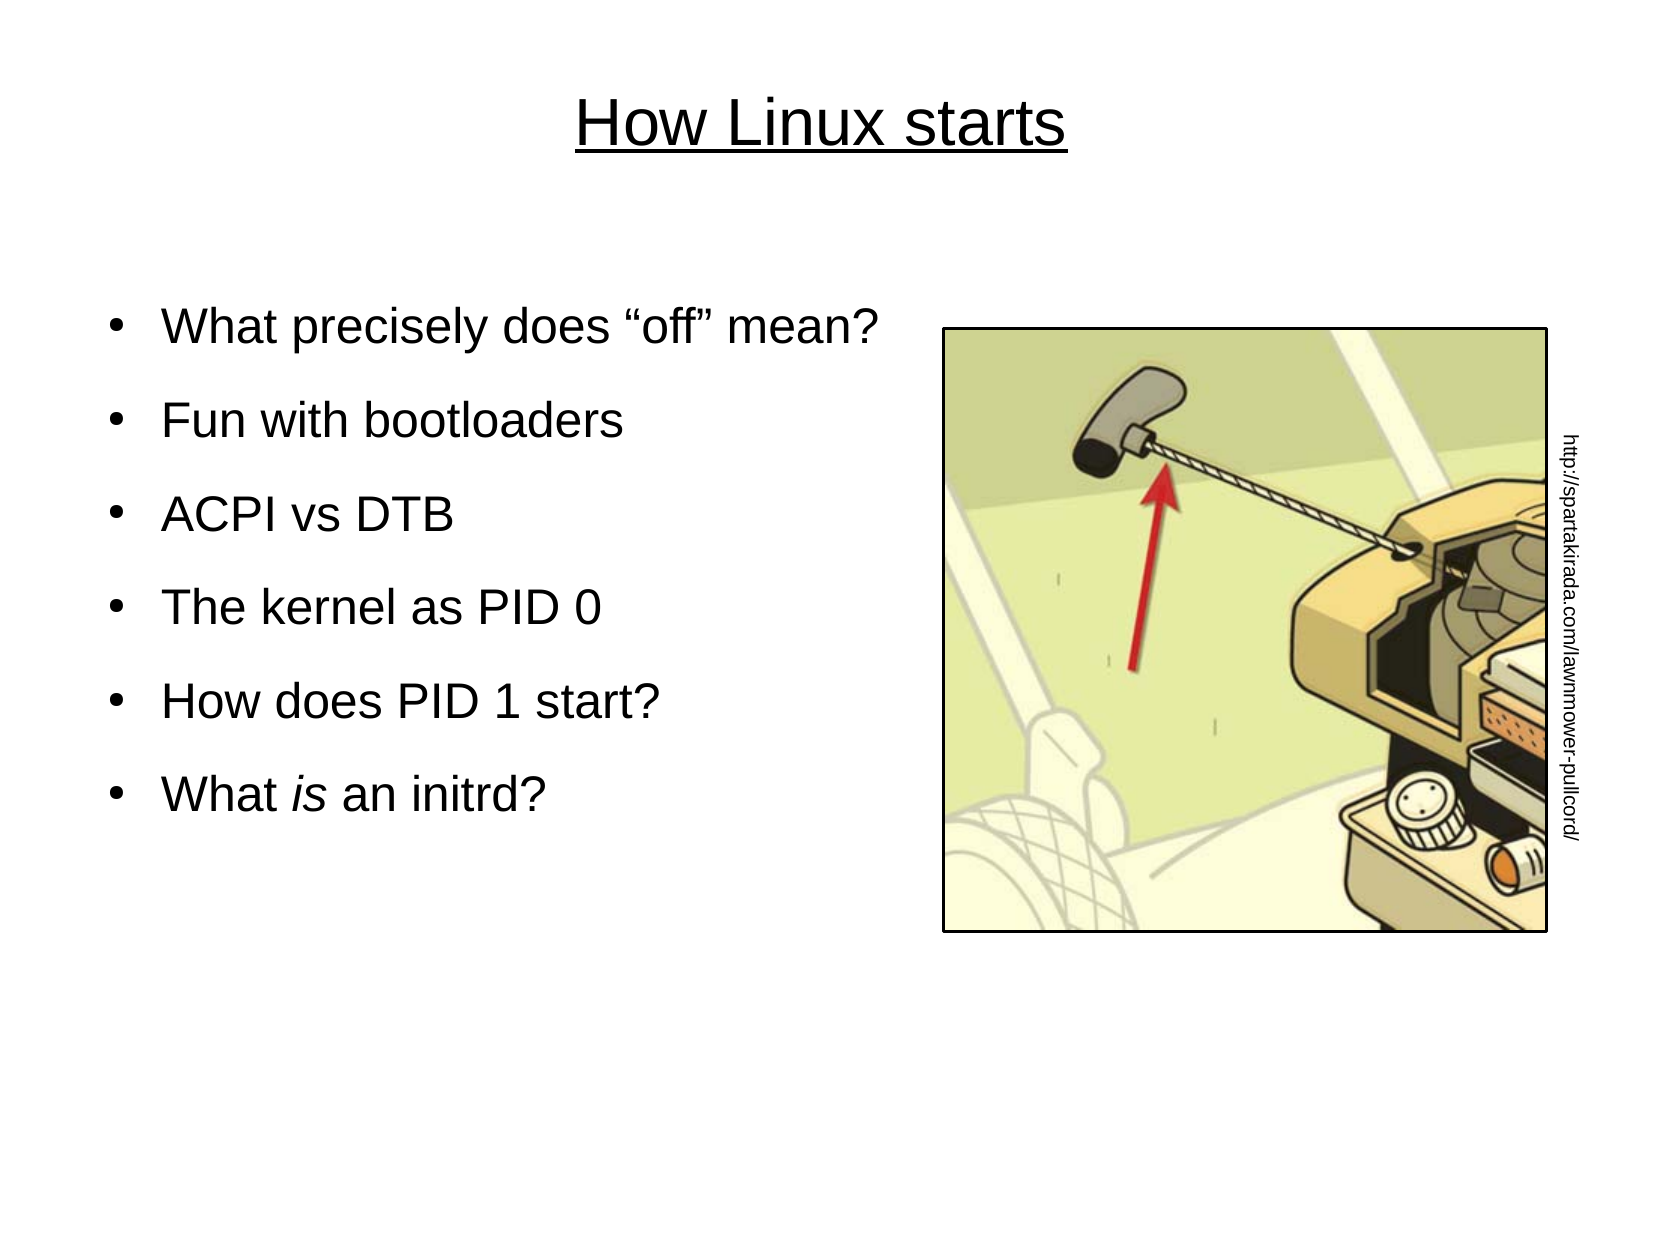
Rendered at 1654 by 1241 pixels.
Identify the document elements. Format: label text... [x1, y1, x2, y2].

list What precisely does “off” mean? Fun with bootloaders ACPI vs DTB The kernel as PID 0 How does PID 1 start? What is an initrd? [90, 290, 931, 961]
picture [945, 330, 1546, 931]
title How Linux starts [82, 49, 1561, 195]
text_box http://spartakirada.com/lawnmower-pullcord/ [1555, 420, 1591, 857]
